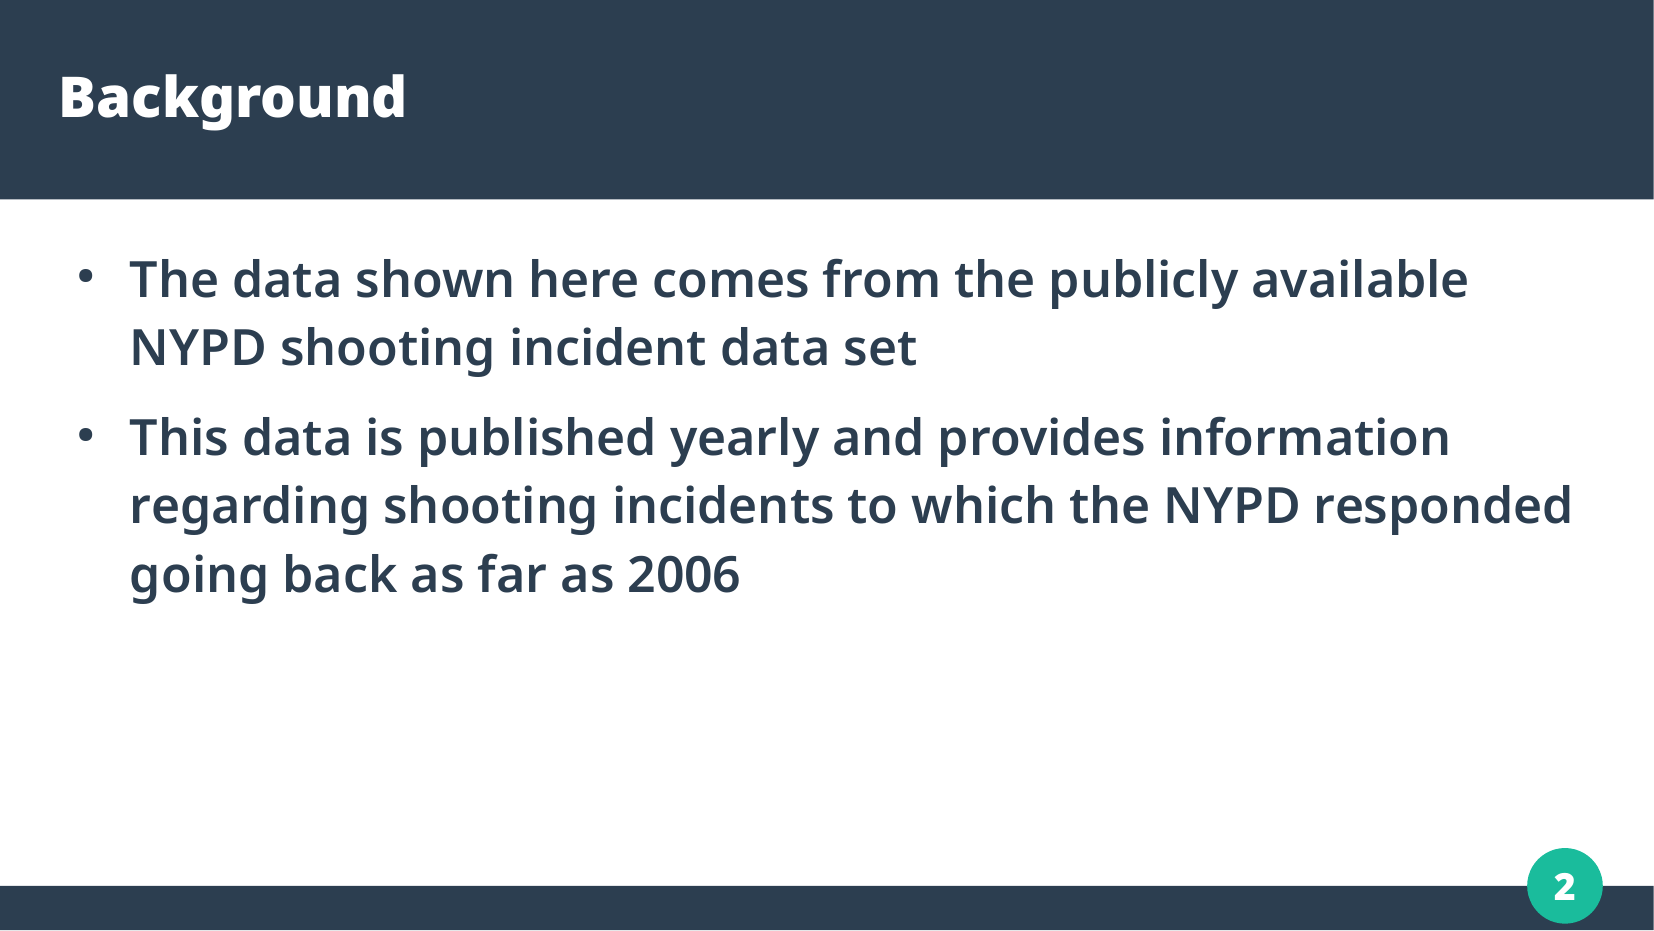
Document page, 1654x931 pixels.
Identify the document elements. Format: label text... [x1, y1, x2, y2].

title Background [59, 37, 1595, 156]
list The data shown here comes from the publicly available NYPD shooting incident data set This data is published yearly and provides information regarding shooting incidents to which the NYPD responded going back as far as 2006 [59, 243, 1595, 864]
